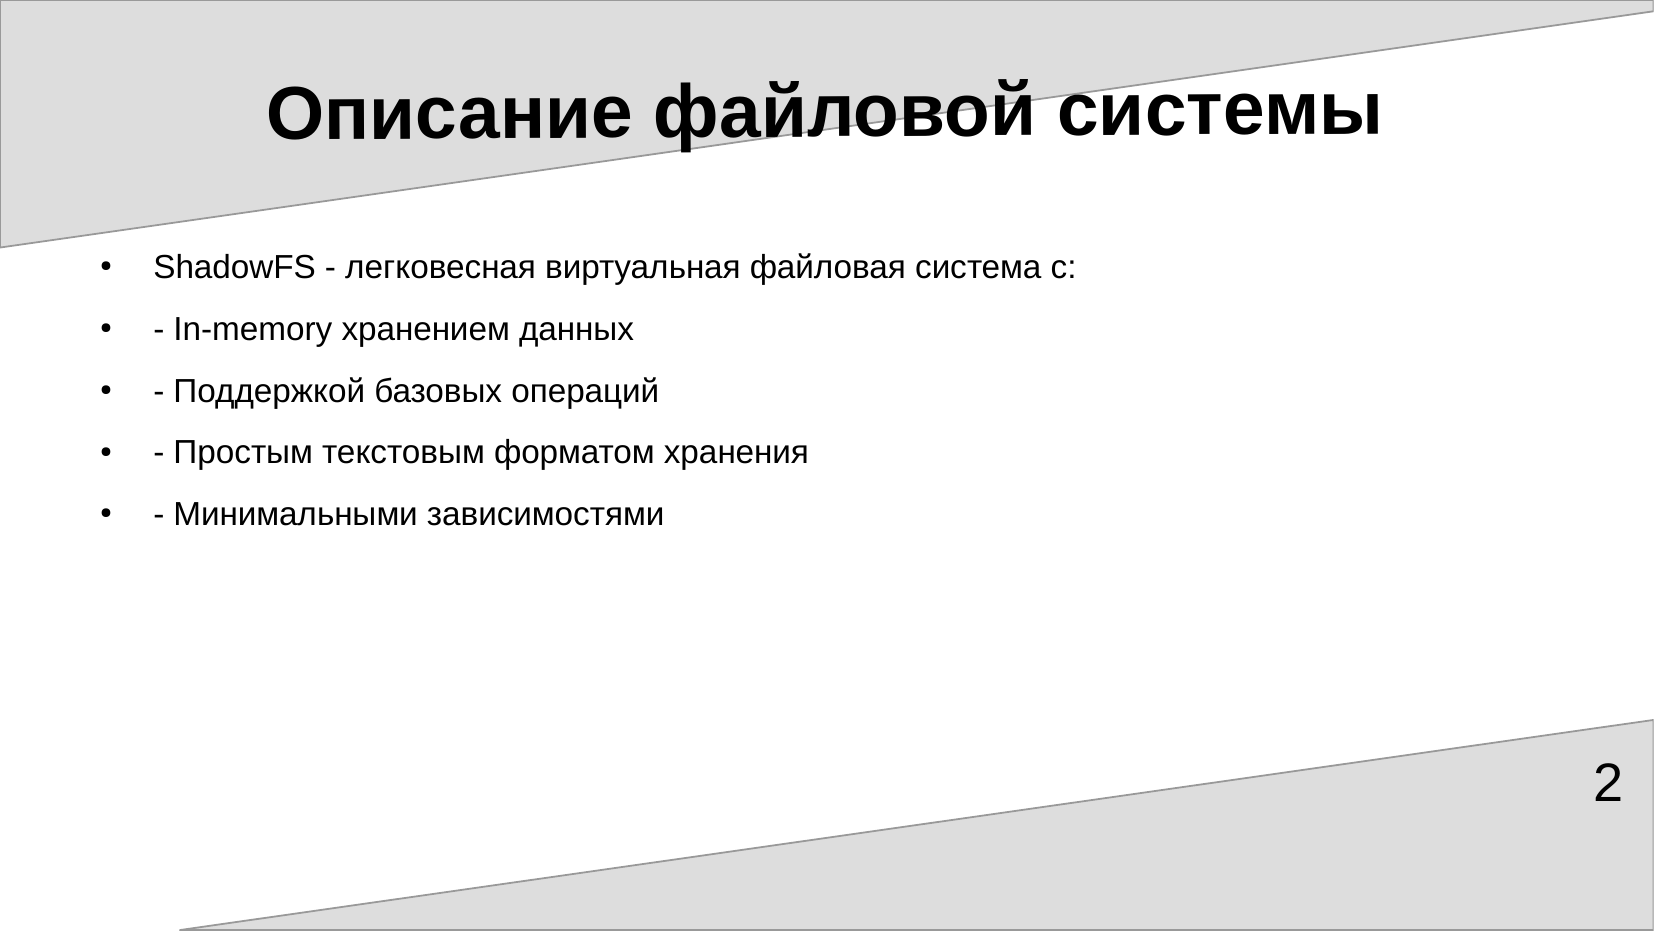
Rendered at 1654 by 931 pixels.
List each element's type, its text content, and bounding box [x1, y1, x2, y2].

title Описание файловой системы [86, 26, 1564, 194]
list ShadowFS - легковесная виртуальная файловая система с: - In-memory хранением данных - Поддержкой базовых операций - Простым текстовым форматом хранения - Минимальными зависимостями [82, 248, 1538, 789]
